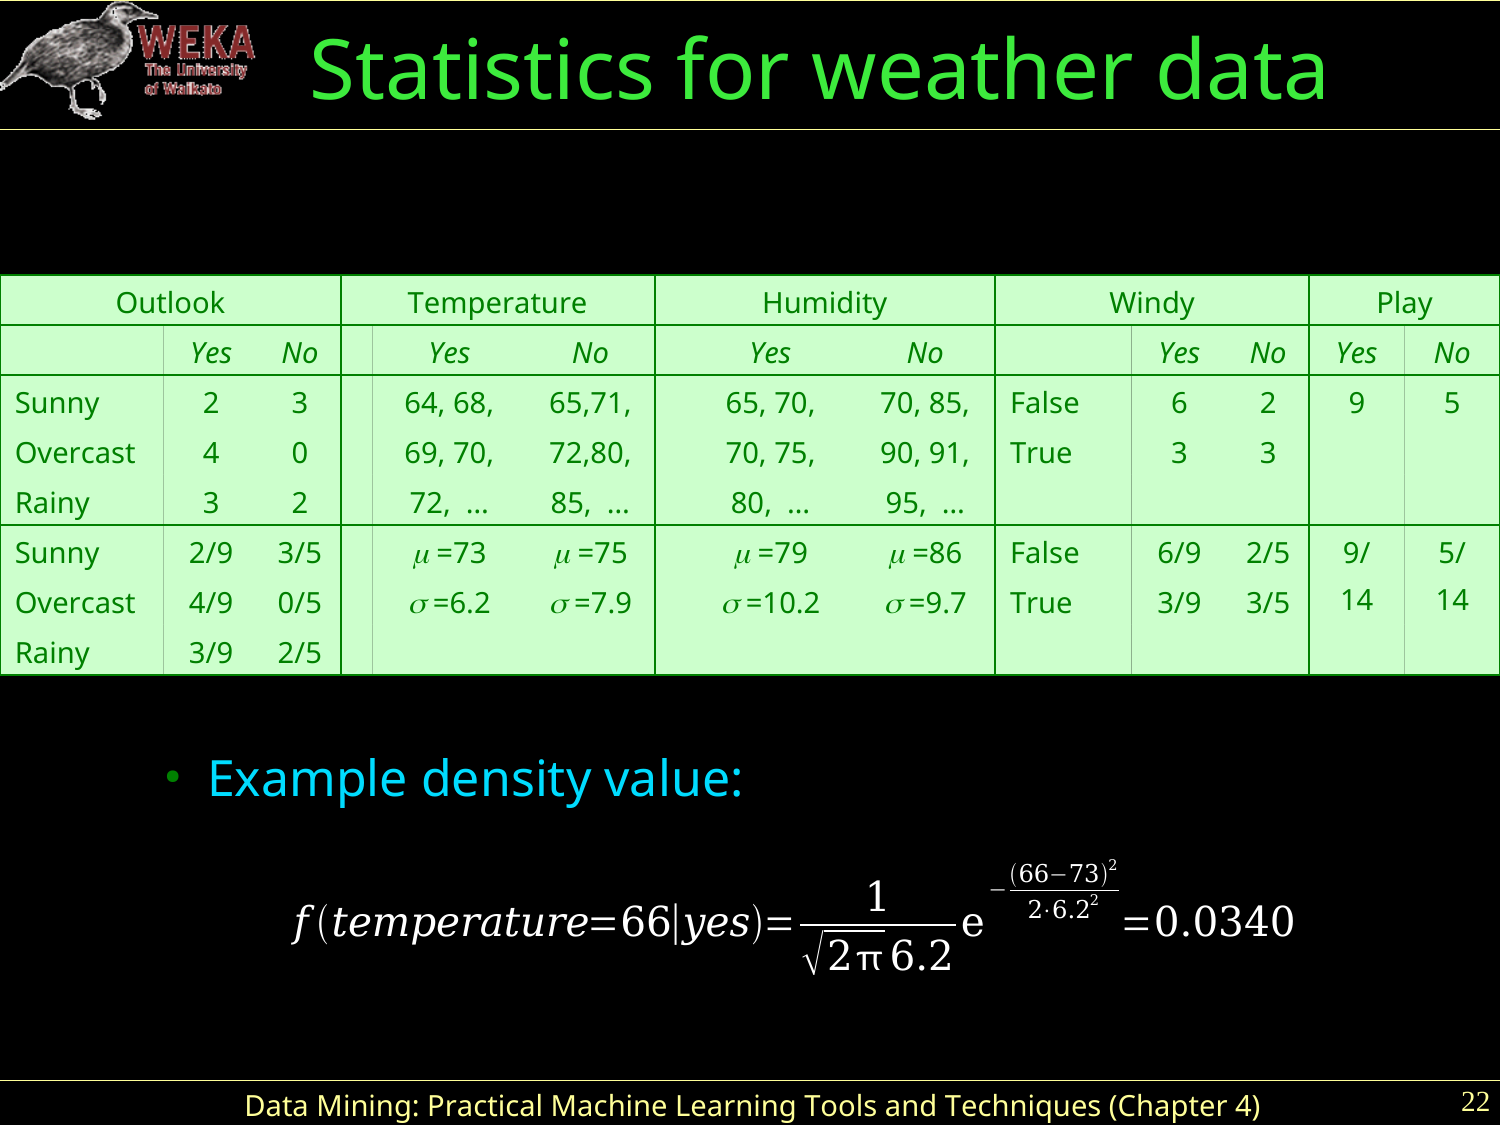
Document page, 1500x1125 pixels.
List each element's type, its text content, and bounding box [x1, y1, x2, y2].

text_box 69, 70, [373, 425, 527, 475]
text_box 2/5 [1228, 526, 1308, 575]
text_box 3/9 [1132, 575, 1228, 625]
text_box [656, 376, 687, 524]
text_box 4/9 [164, 575, 260, 625]
text_box [342, 526, 654, 674]
text_box 3 [260, 376, 340, 425]
text_box Windy [996, 276, 1308, 324]
text_box 2/9 [164, 526, 260, 575]
text_box True [996, 425, 1132, 475]
title Statistics for weather data [295, 0, 1500, 148]
picture [0, 1, 266, 129]
text_box 85, … [527, 475, 654, 524]
text_box 2/5 [260, 625, 340, 674]
text_box 72, … [373, 475, 527, 524]
text_box Play [1310, 276, 1499, 324]
text_box [342, 376, 373, 524]
text_box Yes [164, 326, 260, 374]
text_box Yes [1310, 326, 1405, 374]
text_box [1310, 575, 1499, 674]
text_box  =7.9 [527, 575, 654, 625]
text_box Overcast [1, 575, 164, 625]
text_box Example density value: [149, 736, 1388, 973]
text_box 80, … [687, 475, 856, 524]
text_box Outlook [1, 276, 340, 324]
text_box Yes [687, 326, 856, 374]
text_box 5 [1405, 376, 1499, 425]
text_box 2 [1228, 376, 1308, 425]
text_box Yes [373, 326, 527, 374]
text_box 3 [164, 475, 260, 524]
text_box 4 [164, 425, 260, 475]
text_box Rainy [1, 475, 164, 524]
text_box Sunny [1, 526, 164, 575]
text_box False [996, 376, 1132, 425]
text_box  =10.2 [687, 575, 856, 625]
text_box 3/9 [164, 625, 260, 674]
text_box 2 [260, 475, 340, 524]
text_box 3 [1132, 425, 1228, 475]
text_box 3/5 [260, 526, 340, 575]
text_box No [527, 326, 654, 374]
text_box 2 [164, 376, 260, 425]
text_box 70, 85, [856, 376, 994, 425]
text_box 65,71, [527, 376, 654, 425]
text_box  =9.7 [856, 575, 994, 625]
text_box Temperature [342, 276, 654, 324]
text_box Rainy [1, 625, 164, 674]
text_box  =6.2 [373, 575, 527, 625]
text_box [656, 526, 994, 674]
text_box 95, … [856, 475, 994, 524]
text_box  =86 [856, 526, 994, 575]
text_box 0 [260, 425, 340, 475]
text_box 6 [1132, 376, 1228, 425]
text_box 72,80, [527, 425, 654, 475]
text_box 0/5 [260, 575, 340, 625]
text_box 90, 91, [856, 425, 994, 475]
text_box  =79 [687, 526, 856, 575]
text_box Yes [1132, 326, 1228, 374]
text_box True [996, 575, 1132, 625]
text_box [996, 326, 1132, 374]
text_box 6/9 [1132, 526, 1228, 575]
text_box [1, 326, 164, 374]
text_box False [996, 526, 1132, 575]
text_box [342, 326, 373, 374]
text_box 65, 70, [687, 376, 856, 425]
text_box [996, 475, 1308, 524]
text_box 9/ 14 [1310, 526, 1405, 575]
text_box No [260, 326, 340, 374]
text_box Overcast [1, 425, 164, 475]
text_box [656, 326, 687, 374]
text_box No [856, 326, 994, 374]
text_box 3/5 [1228, 575, 1308, 625]
text_box 9 [1310, 376, 1405, 425]
text_box [1310, 425, 1499, 524]
text_box No [1405, 326, 1499, 374]
text_box Sunny [1, 376, 164, 425]
text_box 64, 68, [373, 376, 527, 425]
text_box 3 [1228, 425, 1308, 475]
text_box  =75 [527, 526, 654, 575]
text_box 70, 75, [687, 425, 856, 475]
text_box  =73 [373, 526, 527, 575]
text_box Humidity [656, 276, 994, 324]
text_box [996, 625, 1308, 674]
chart [287, 856, 1300, 984]
text_box 5/ 14 [1405, 526, 1499, 575]
text_box No [1228, 326, 1308, 374]
